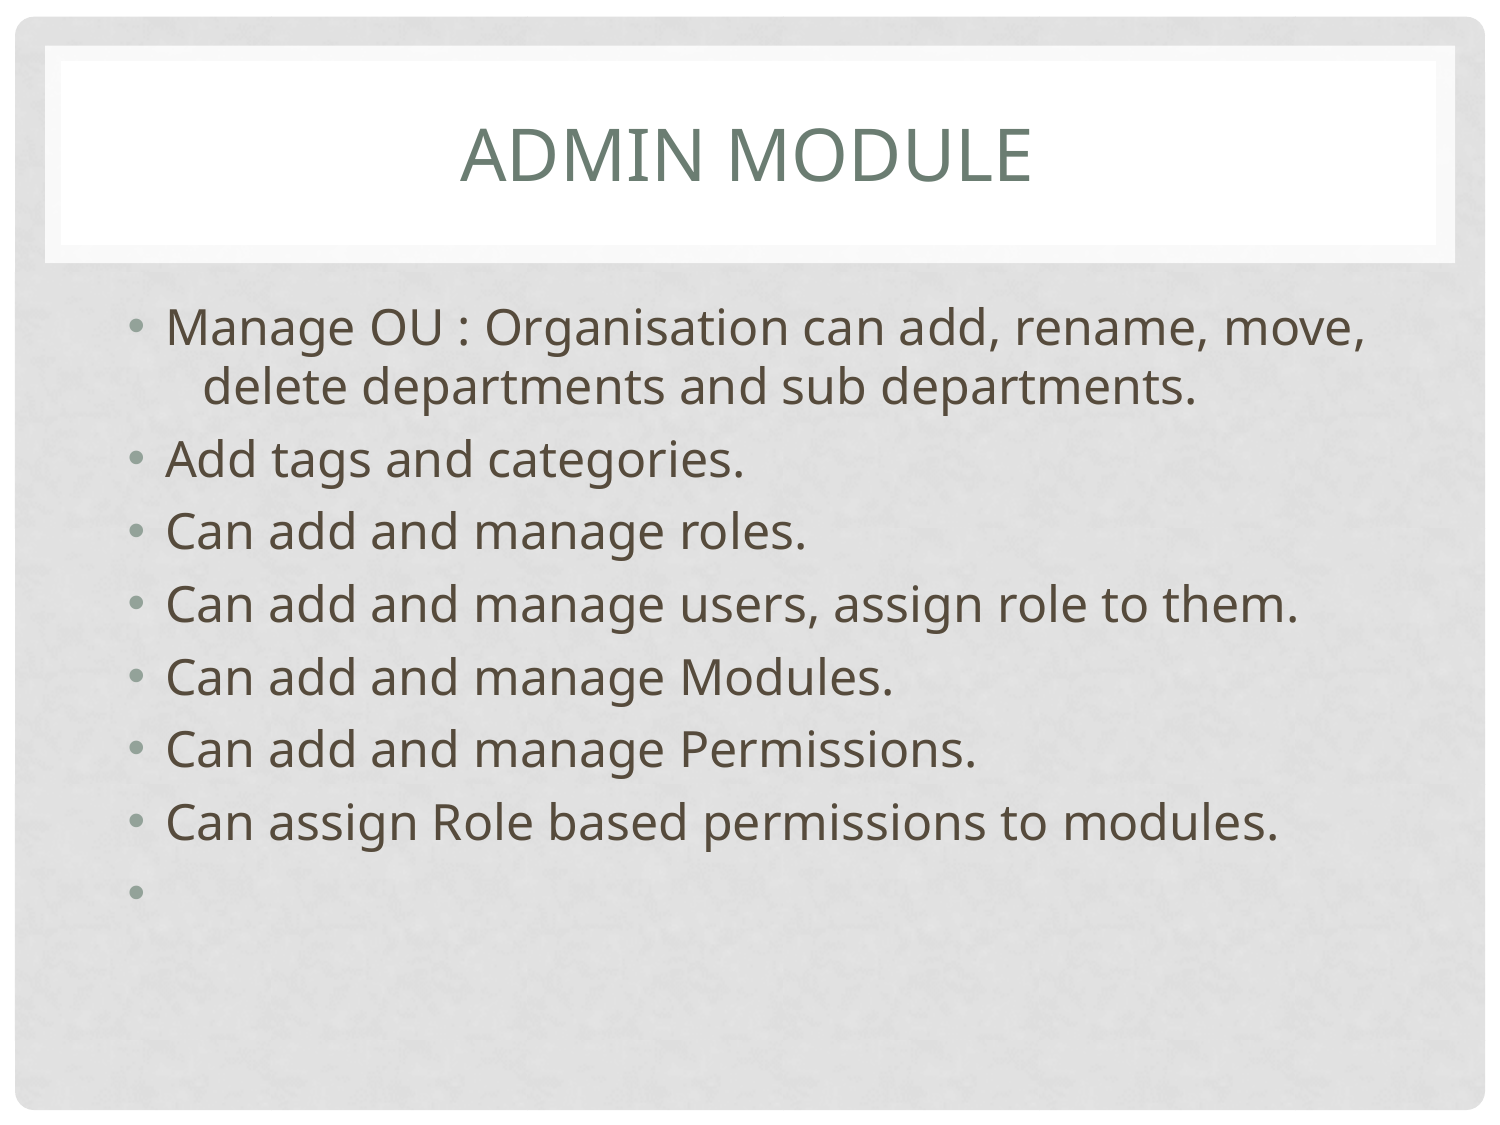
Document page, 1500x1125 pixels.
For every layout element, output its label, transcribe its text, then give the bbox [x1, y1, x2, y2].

title ADMIN MODULE [69, 66, 1426, 238]
list Manage OU : Organisation can add, rename, move, delete departments and sub departments. Add tags and categories. Can add and manage roles. Can add and manage users, assign role to them. Can add and manage Modules. Can add and manage Permissions. Can assign Role based permissions to modules. [75, 287, 1426, 1005]
